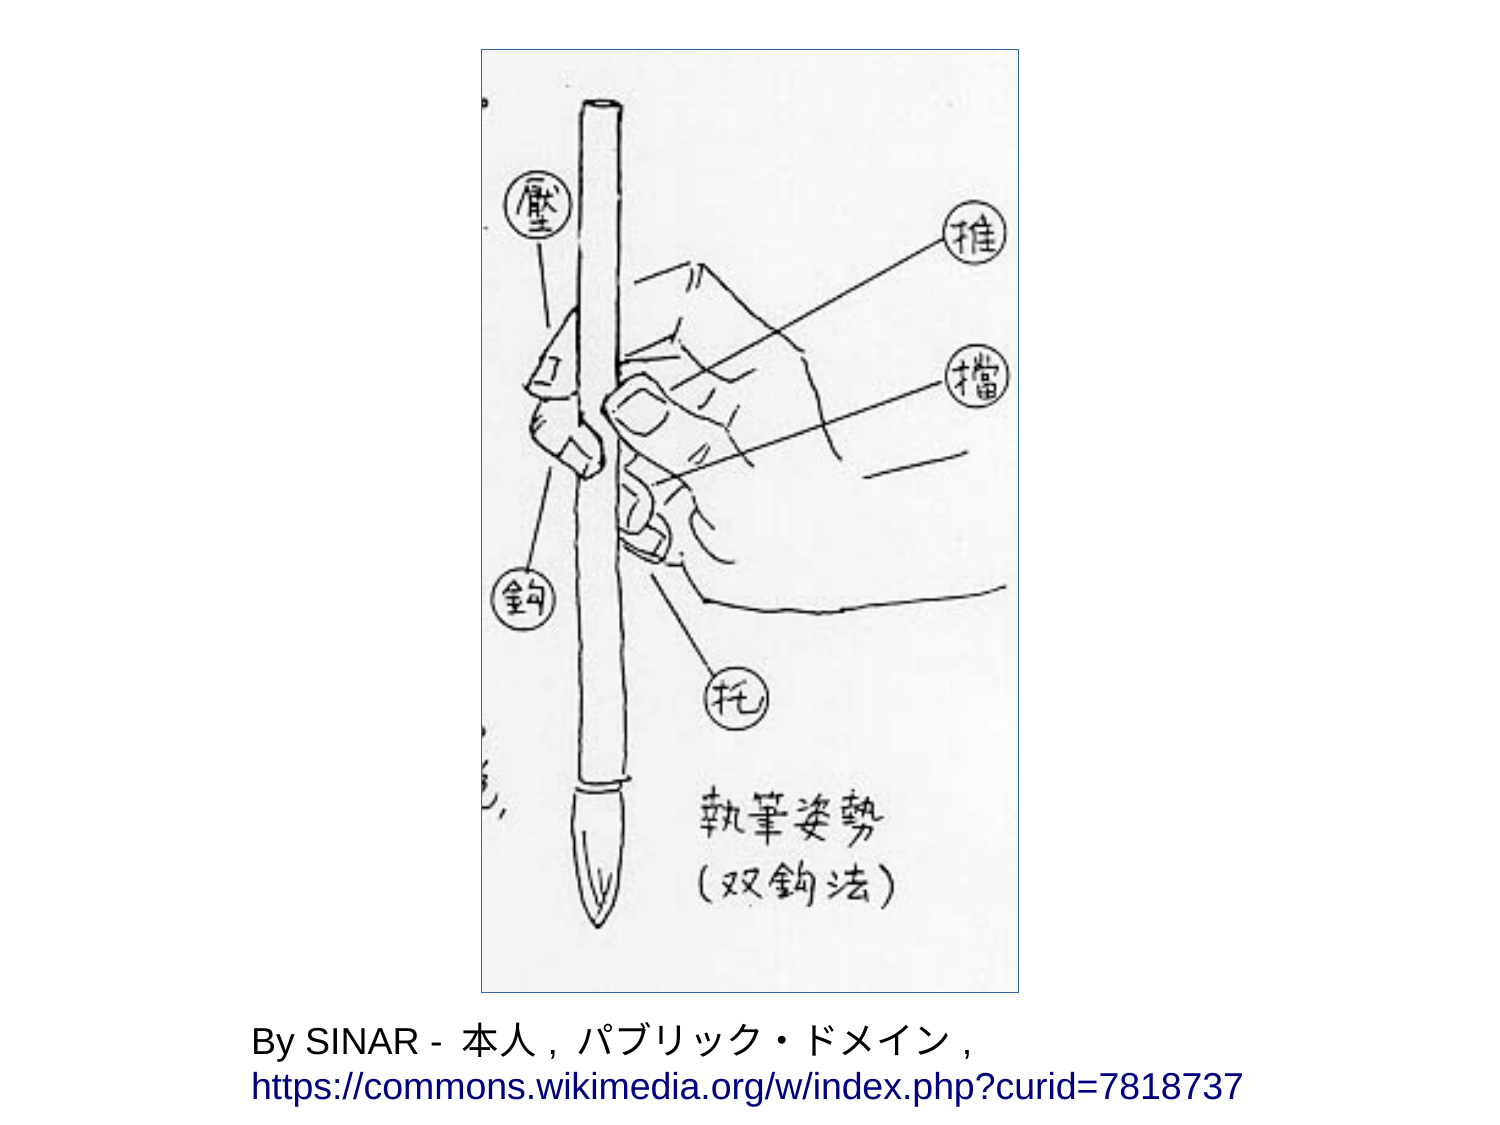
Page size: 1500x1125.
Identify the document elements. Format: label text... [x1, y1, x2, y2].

text_box By SINAR - 本人, パブリック・ドメイン, https://commons.wikimedia.org/w/index.php?curid=7818737 [236, 1003, 1264, 1110]
picture [481, 49, 1019, 993]
